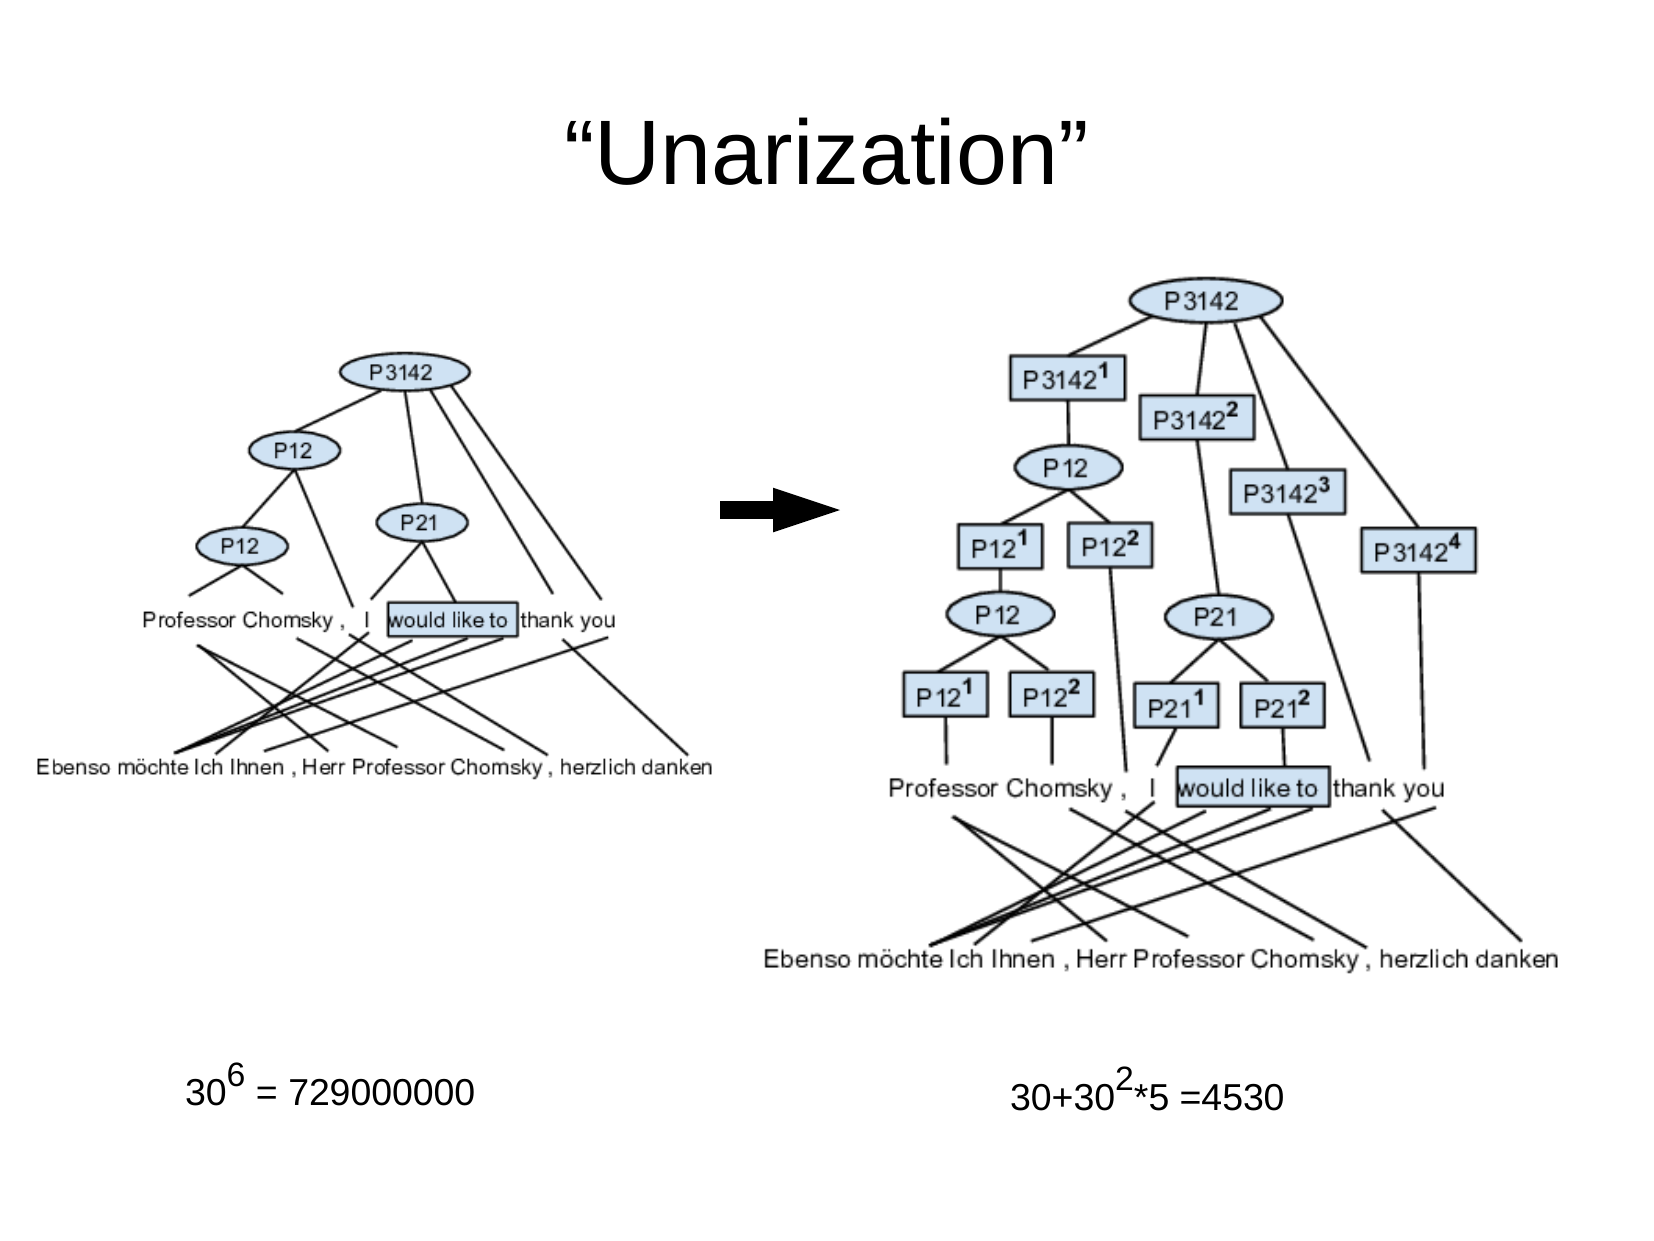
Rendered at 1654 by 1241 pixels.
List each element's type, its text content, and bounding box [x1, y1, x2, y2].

picture [30, 324, 743, 796]
picture [760, 270, 1591, 991]
text_box 306 = 729000000 [135, 1045, 586, 1126]
title “Unarization” [82, 49, 1571, 257]
text_box 30+302*5 =4530 [960, 1050, 1411, 1130]
